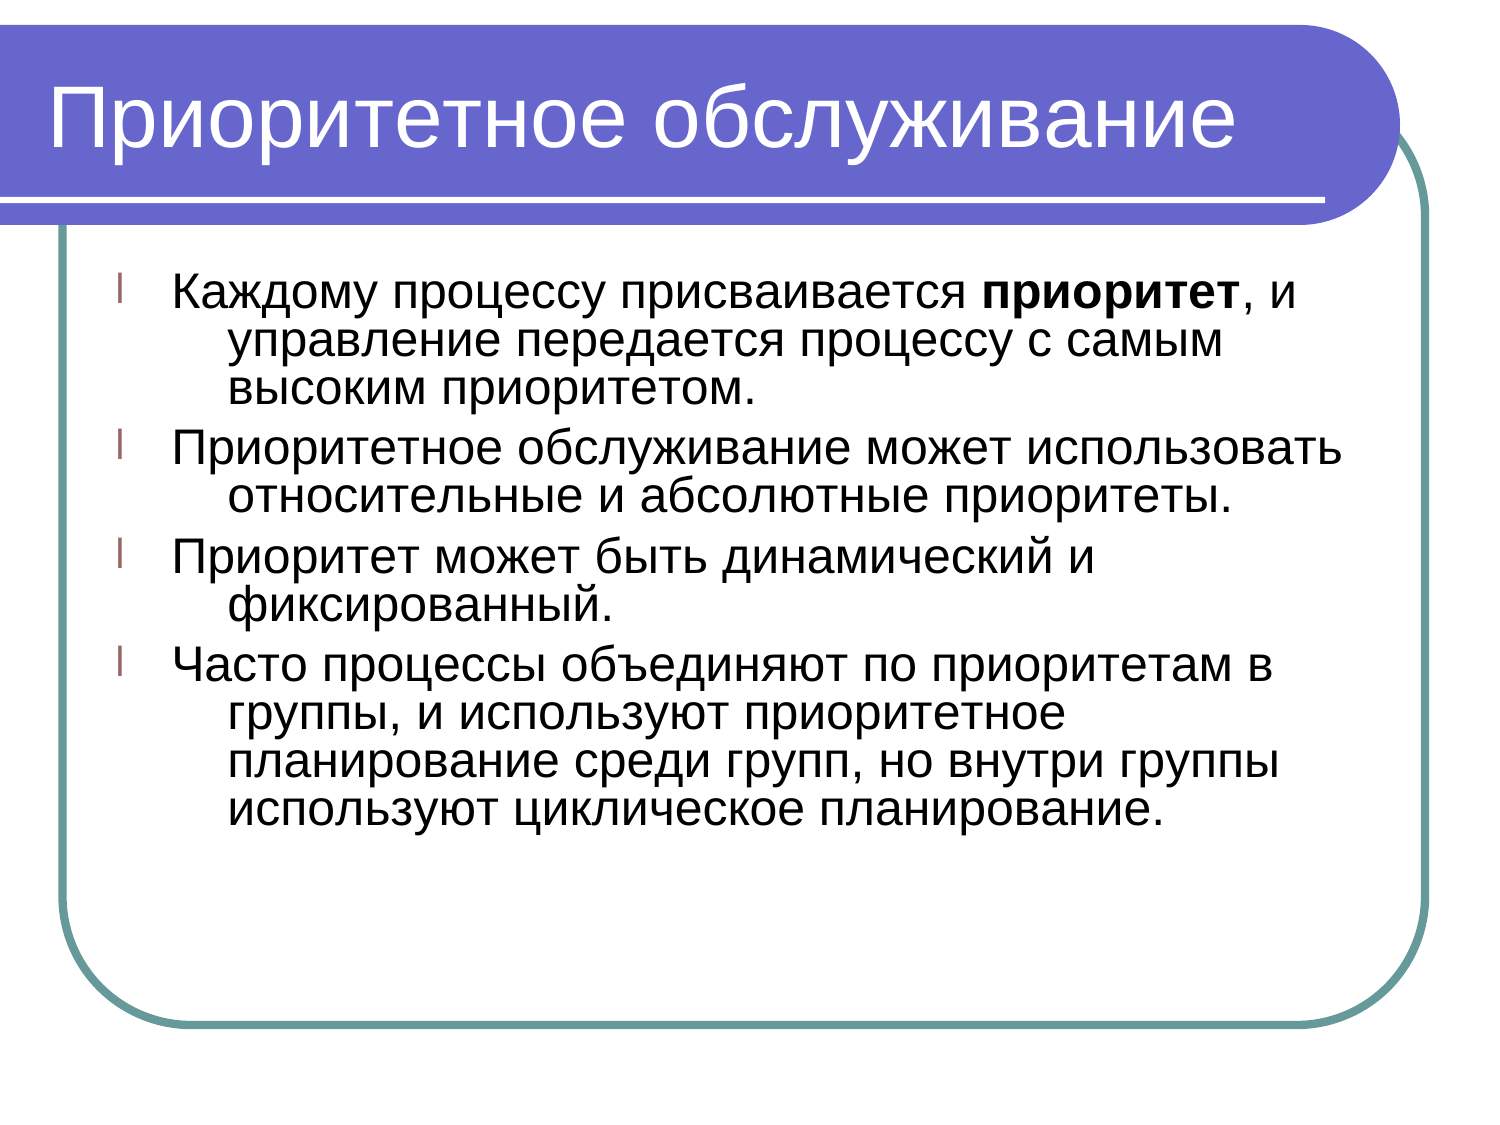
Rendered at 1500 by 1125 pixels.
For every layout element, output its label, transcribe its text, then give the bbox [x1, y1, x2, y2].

list Каждому процессу присваивается приоритет, и управление передается процессу с самым высоким приоритетом. Приоритетное обслуживание может использовать относительные и абсолютные приоритеты. Приоритет может быть динамический и фиксированный. Часто процессы объединяют по приоритетам в группы, и используют приоритетное планирование среди групп, но внутри группы используют циклическое планирование. [99, 262, 1400, 988]
title Приоритетное обслуживание [32, 37, 1347, 188]
